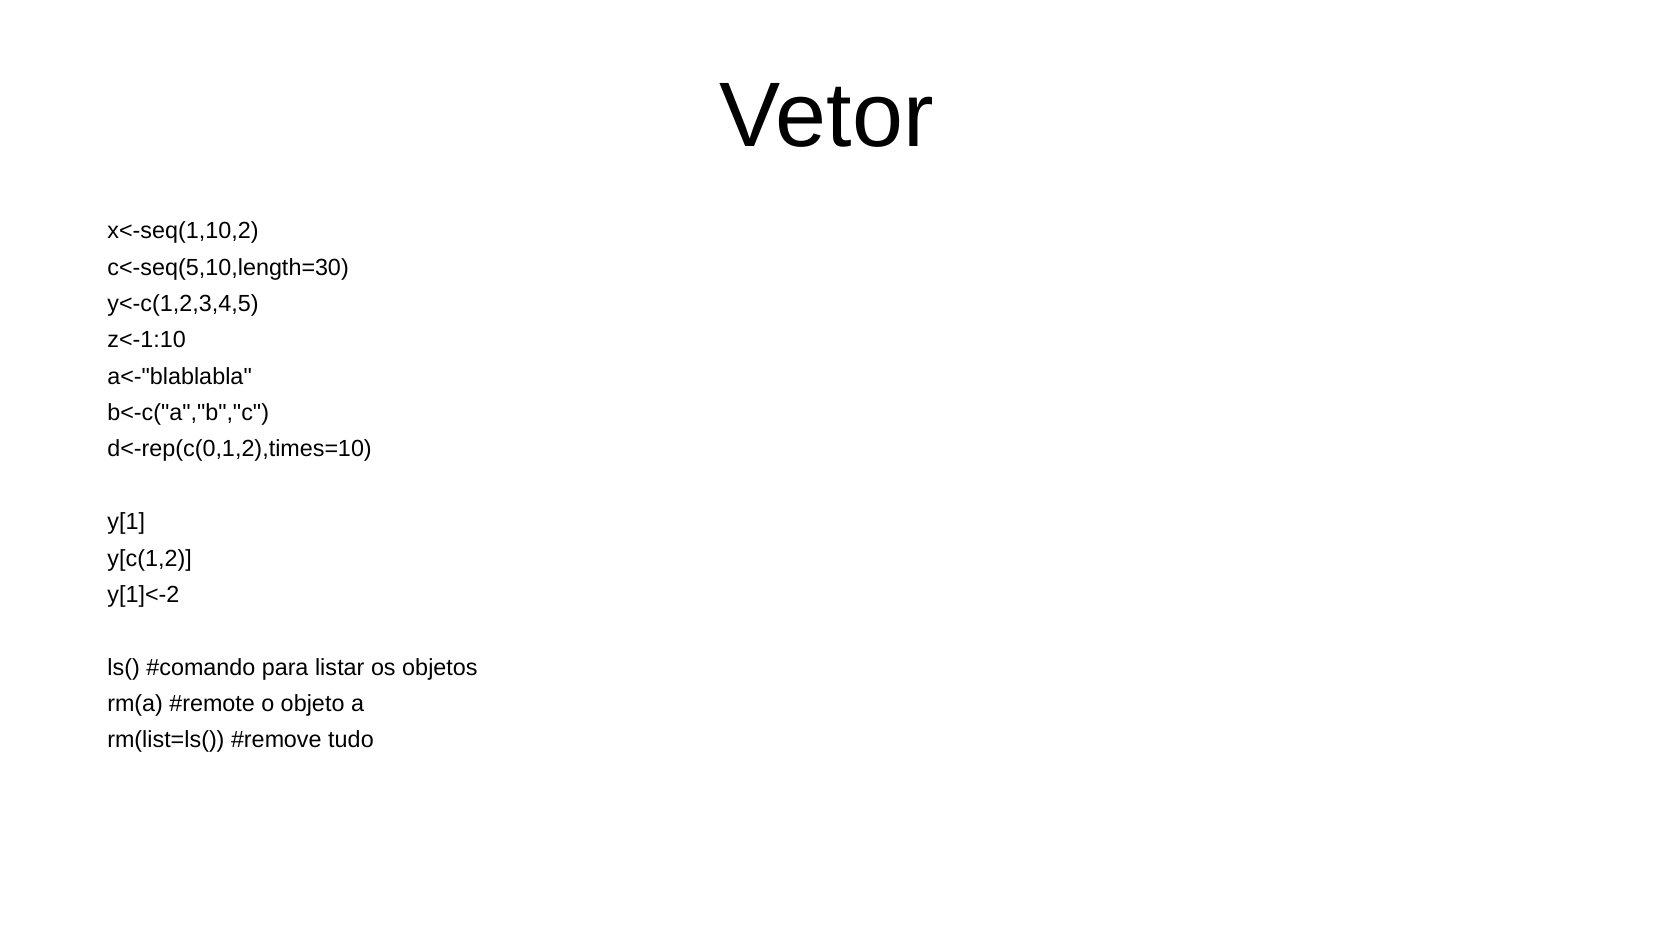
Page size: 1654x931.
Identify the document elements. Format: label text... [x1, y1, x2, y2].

title Vetor [82, 37, 1571, 193]
list x<-seq(1,10,2) c<-seq(5,10,length=30) y<-c(1,2,3,4,5) z<-1:10 a<-"blablabla" b<-c("a","b","c") d<-rep(c(0,1,2),times=10) y[1] y[c(1,2)] y[1]<-2 ls() #comando para listar os objetos rm(a) #remote o objeto a rm(list=ls()) #remove tudo [82, 217, 1571, 758]
